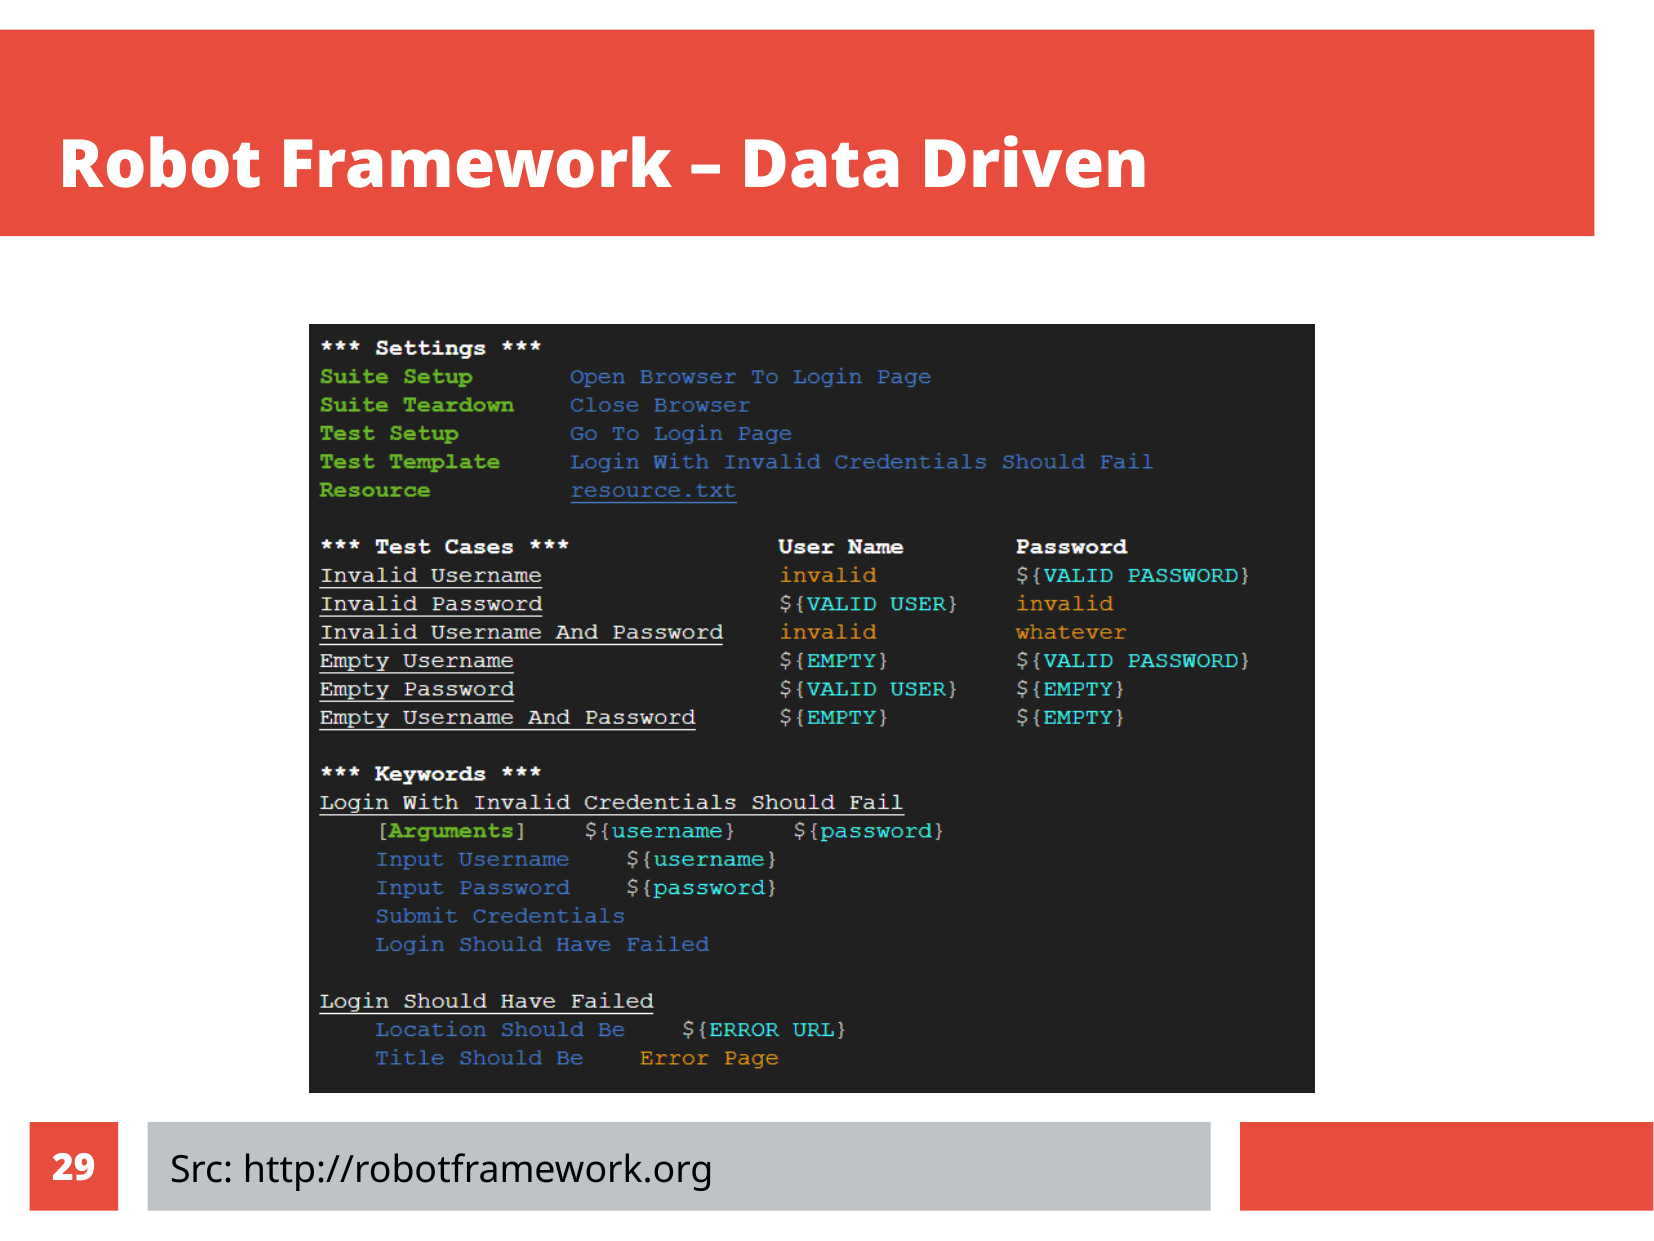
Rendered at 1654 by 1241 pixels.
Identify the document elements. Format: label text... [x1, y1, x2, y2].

text_box Src: http://robotframework.org [155, 1135, 1553, 1198]
title Robot Framework – Data Driven [59, 59, 1595, 207]
picture [309, 324, 1315, 1093]
